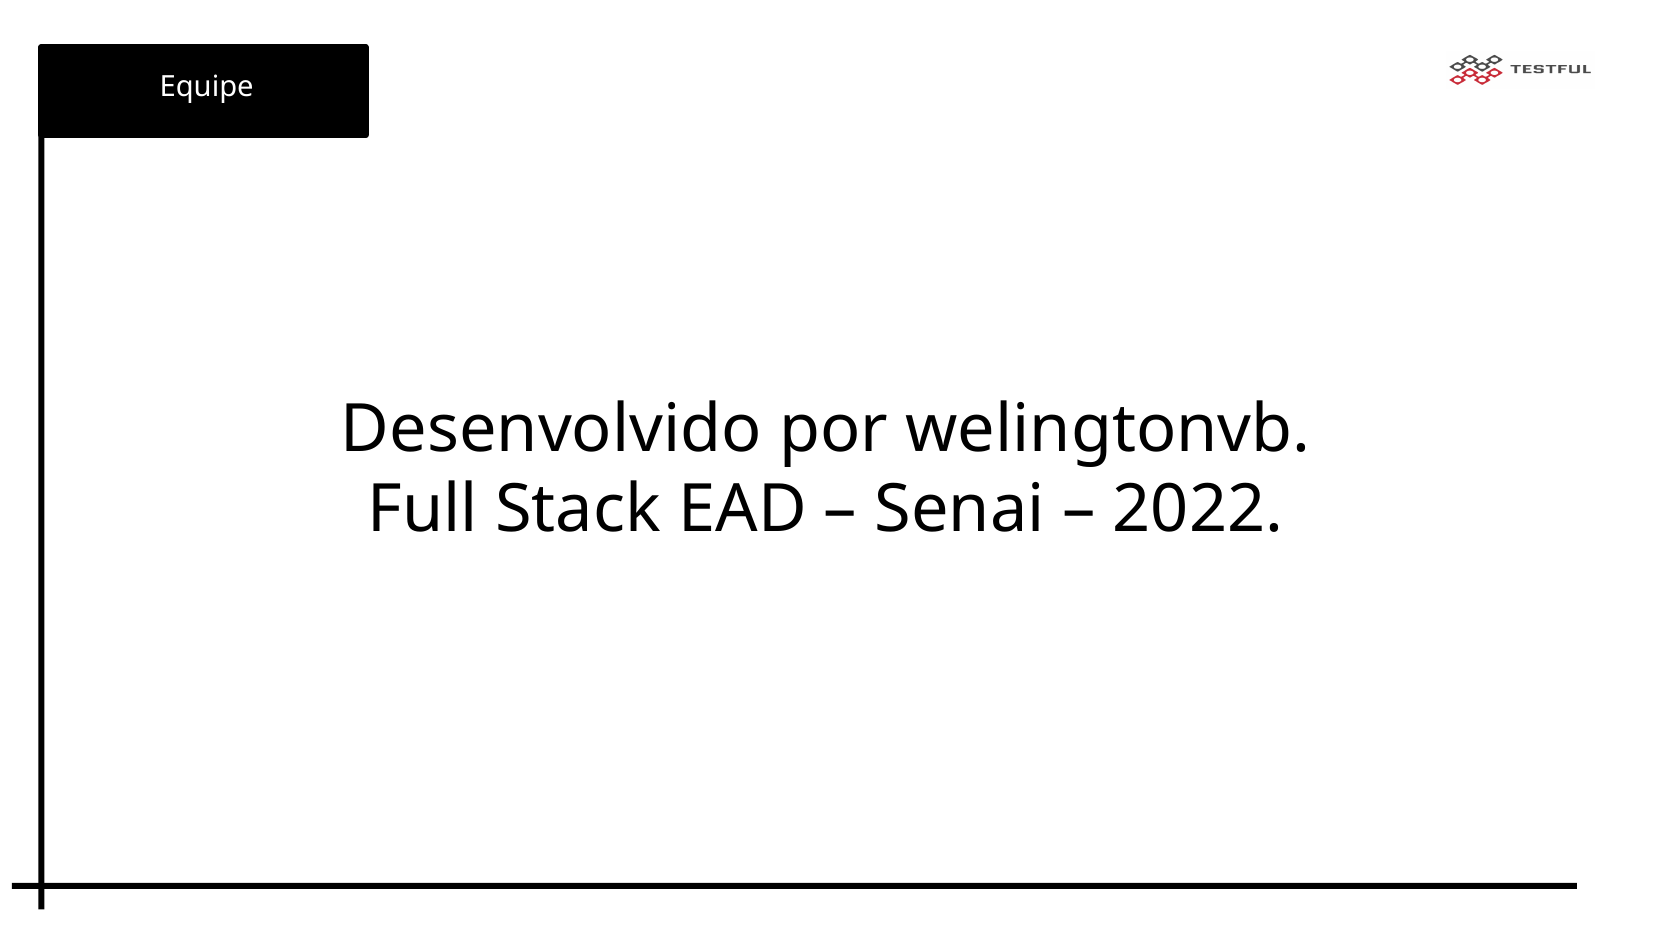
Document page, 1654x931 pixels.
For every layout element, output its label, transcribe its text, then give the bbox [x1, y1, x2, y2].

text_box Desenvolvido por welingtonvb. Full Stack EAD – Senai – 2022. [295, 384, 1358, 546]
text_box [41, 47, 366, 136]
text_box Equipe [58, 51, 355, 119]
picture [1446, 51, 1595, 89]
